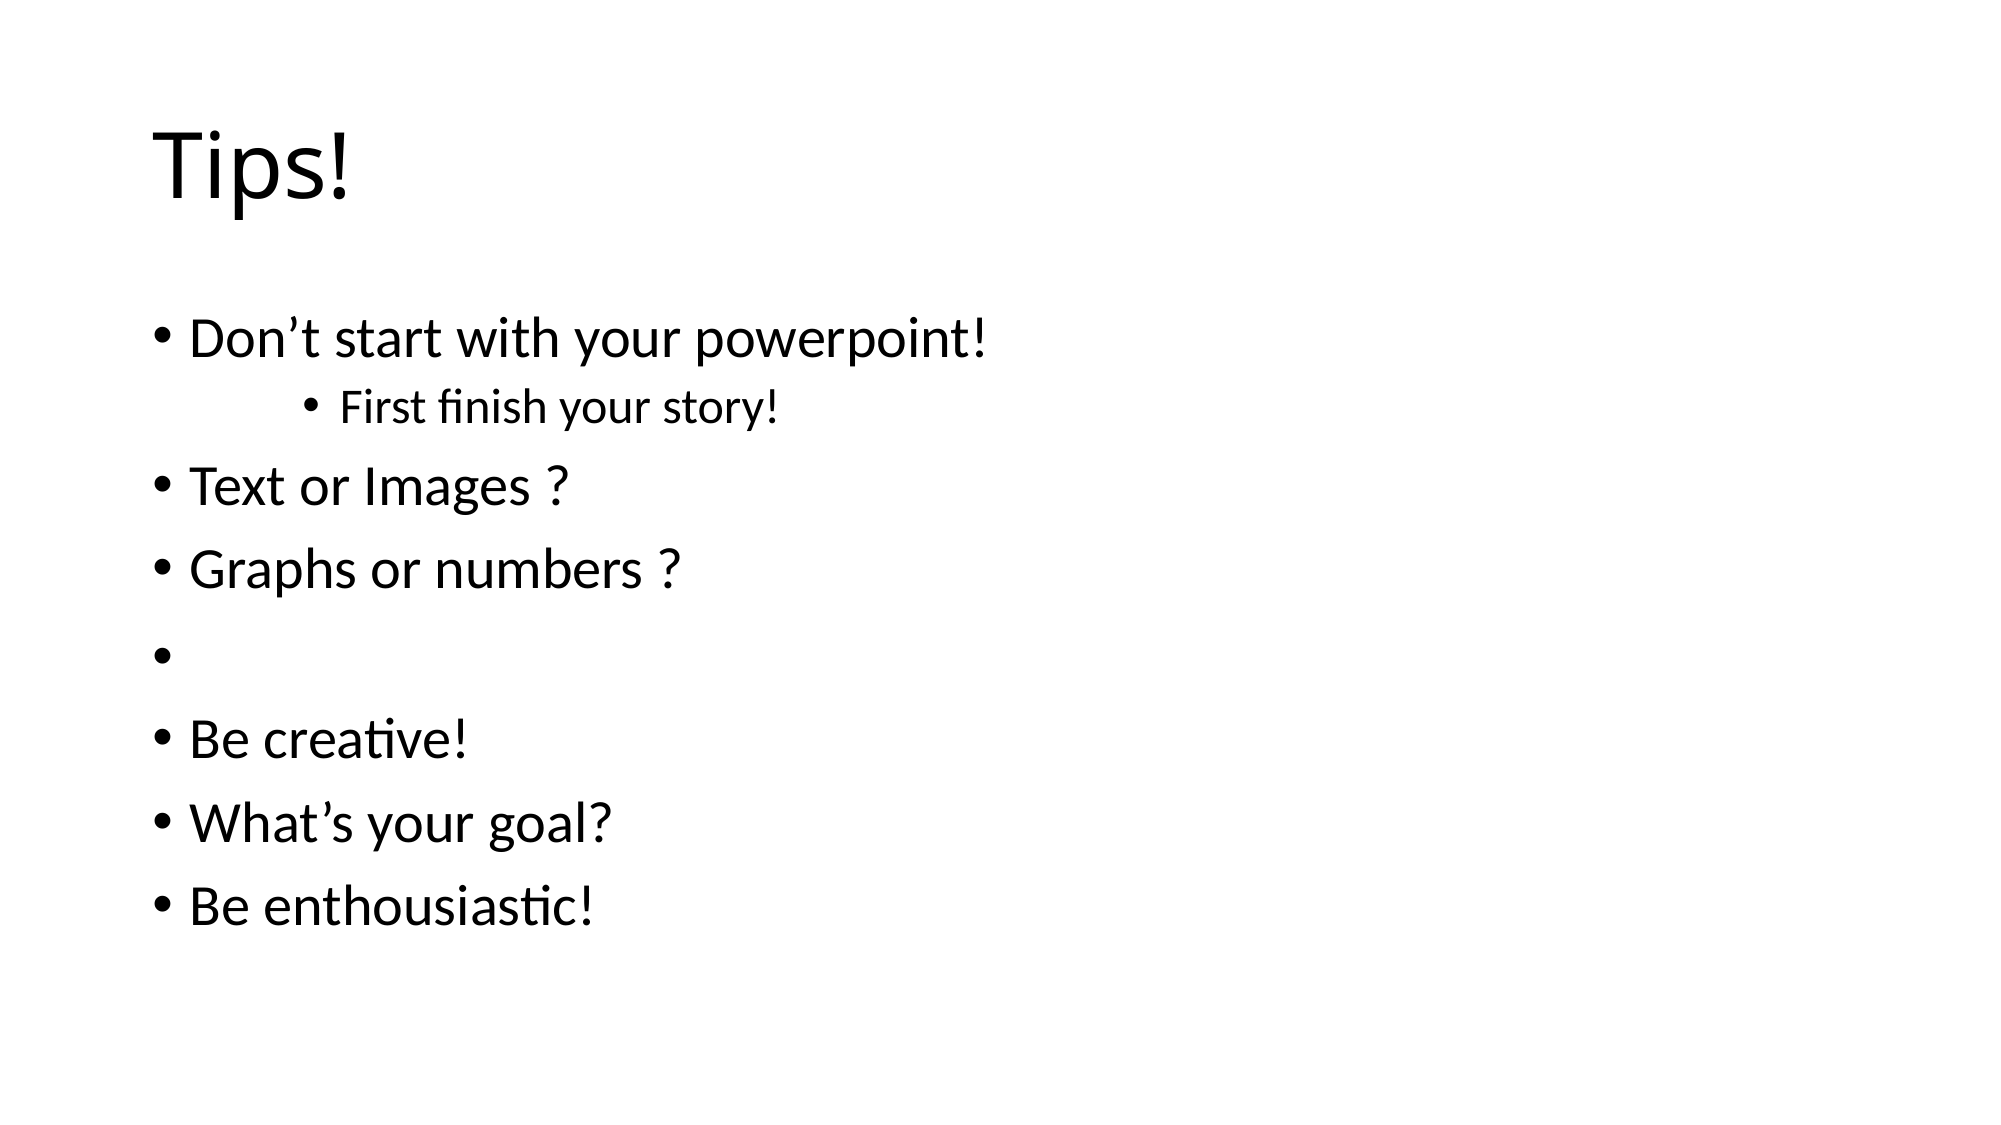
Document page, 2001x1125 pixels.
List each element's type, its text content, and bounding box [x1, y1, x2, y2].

title Tips! [137, 59, 1863, 278]
list Don’t start with your powerpoint! First finish your story! Text or Images ? Graphs or numbers ? Be creative! What’s your goal? Be enthousiastic! [137, 299, 1863, 1014]
